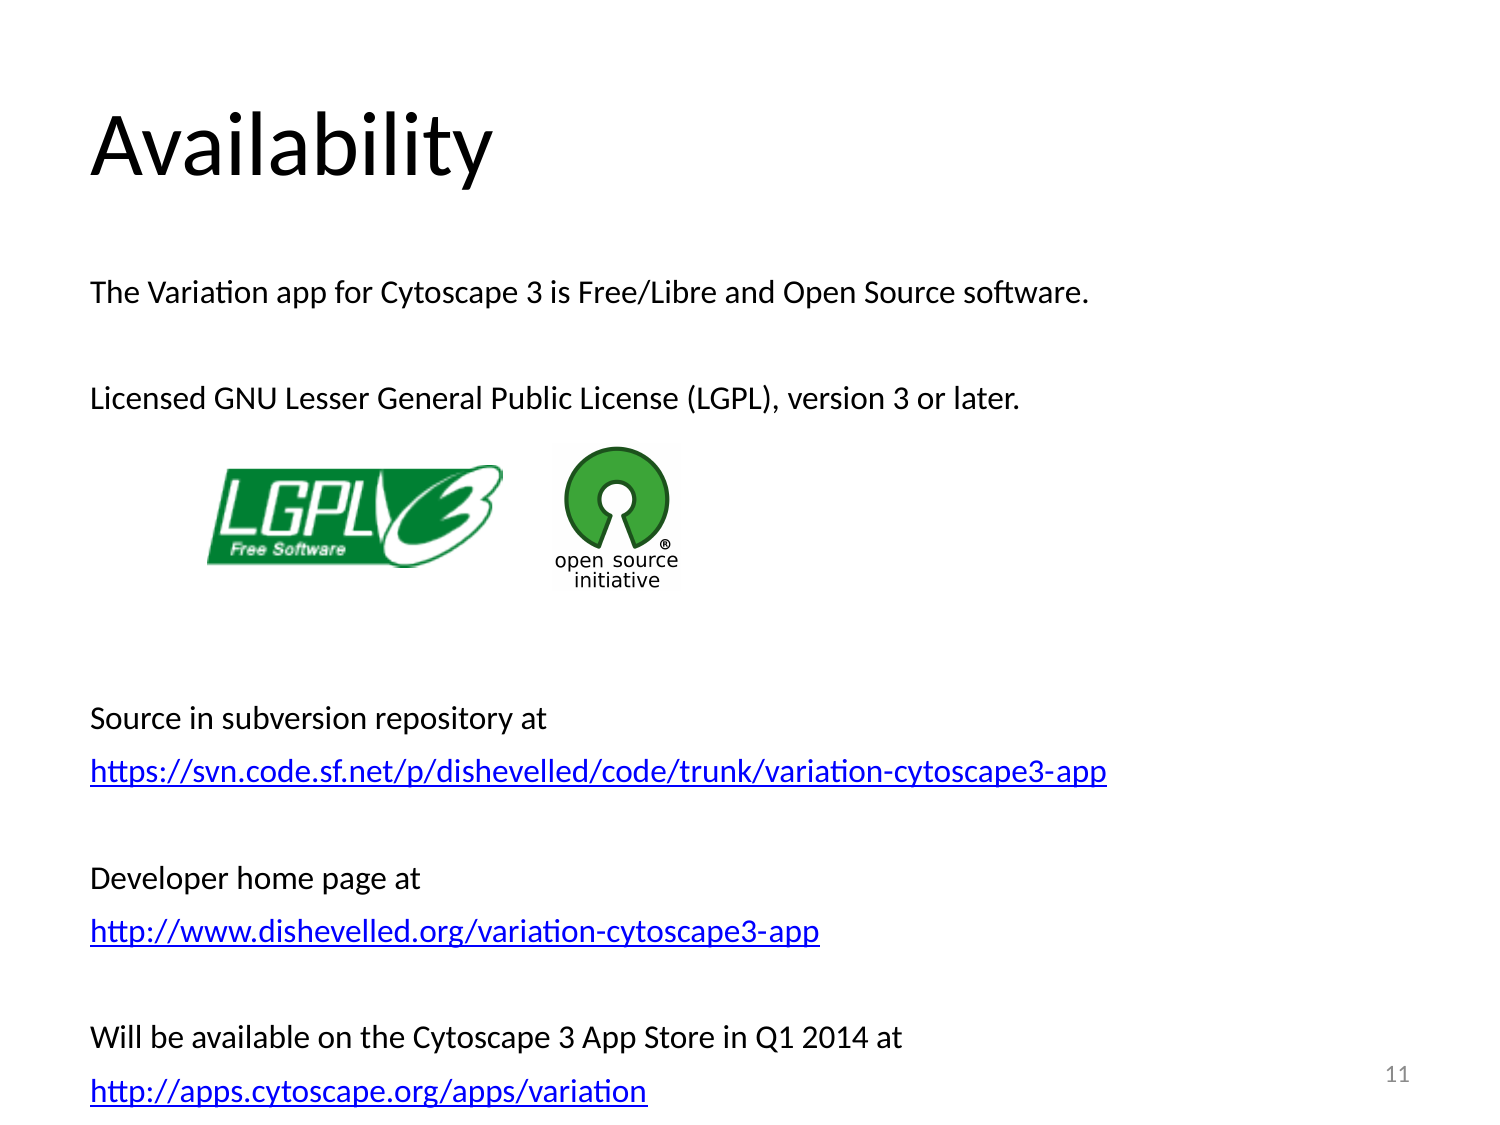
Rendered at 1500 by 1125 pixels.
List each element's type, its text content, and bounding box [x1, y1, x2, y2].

slide_number <number> [1074, 1042, 1425, 1103]
picture [207, 465, 503, 568]
picture [552, 443, 681, 591]
title Availability [75, 45, 1425, 233]
list The Variation app for Cytoscape 3 is Free/Libre and Open Source software. Licensed GNU Lesser General Public License (LGPL), version 3 or later. Source in subversion repository at https://svn.code.sf.net/p/dishevelled/code/trunk/variation-cytoscape3-app Developer home page at http://www.dishevelled.org/variation-cytoscape3-app Will be available on the Cytoscape 3 App Store in Q1 2014 at http://apps.cytoscape.org/apps/variation [75, 262, 1425, 1005]
